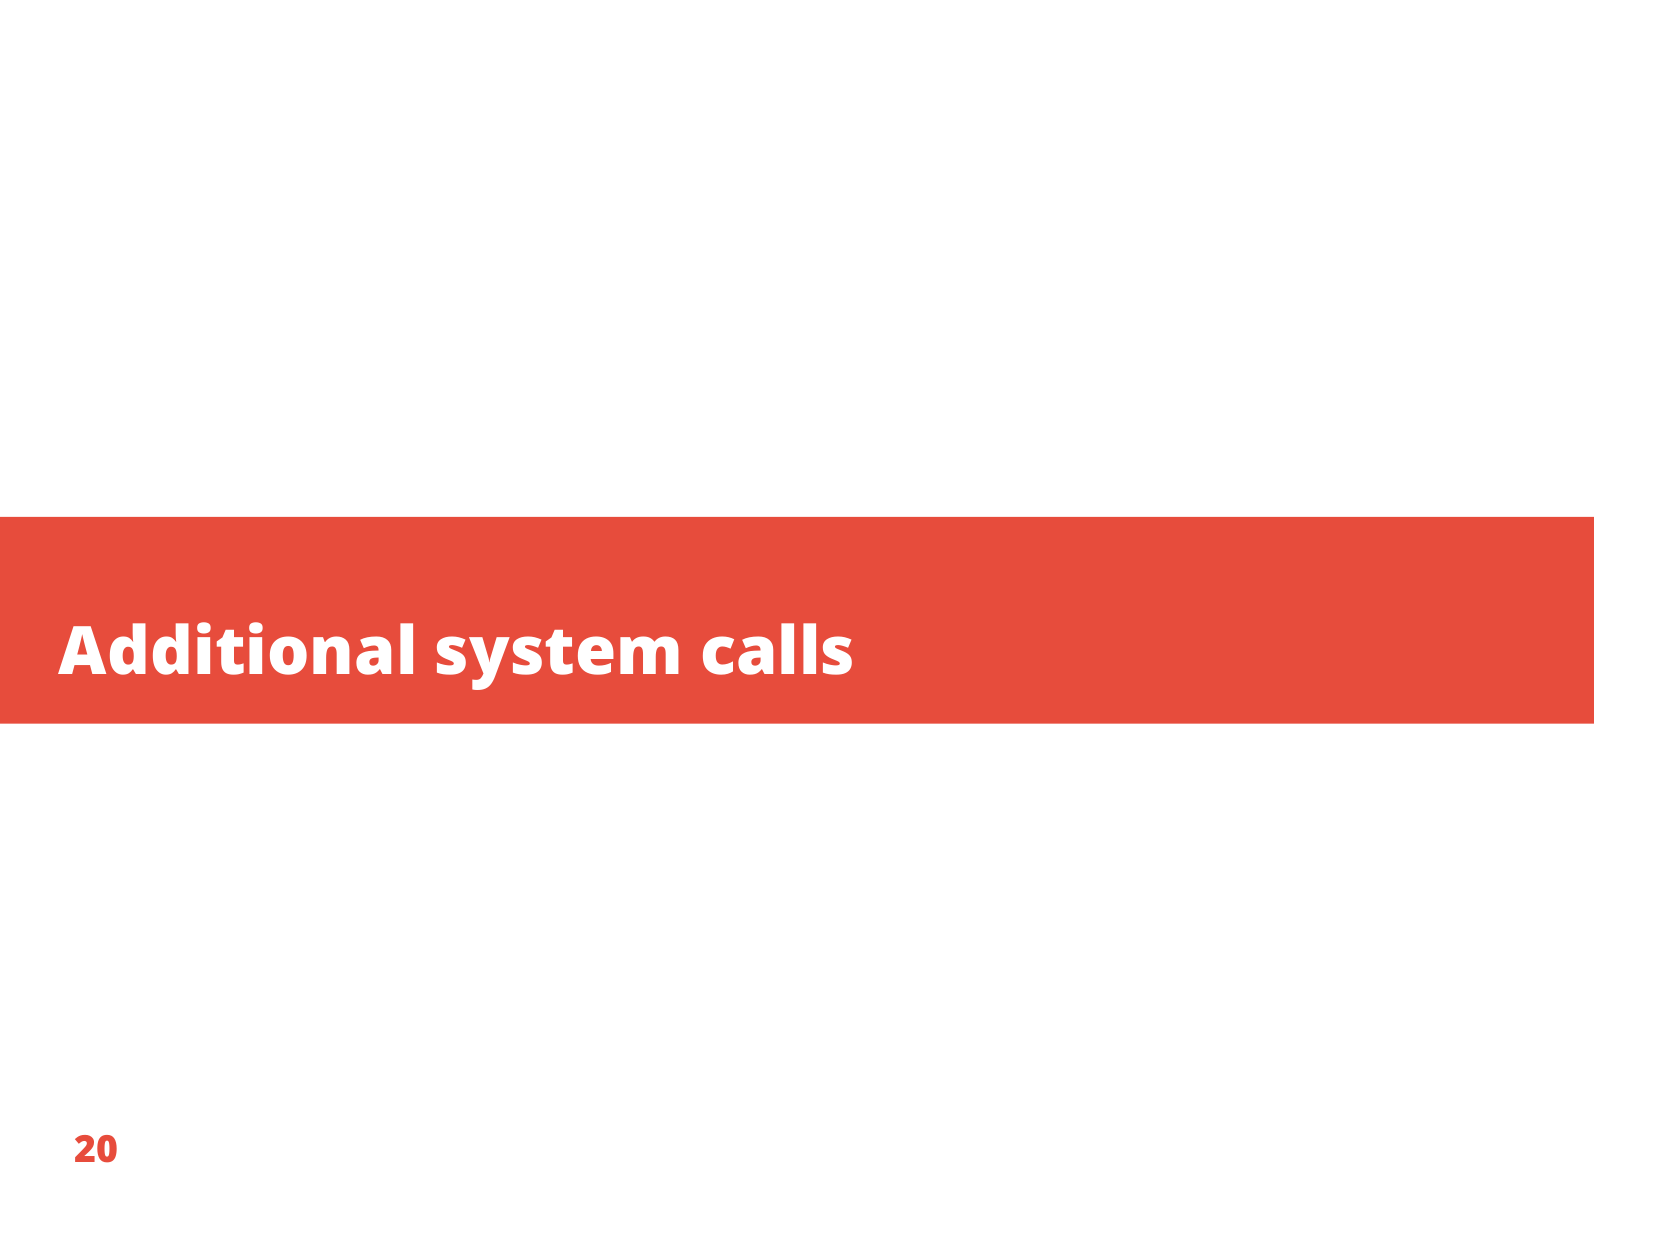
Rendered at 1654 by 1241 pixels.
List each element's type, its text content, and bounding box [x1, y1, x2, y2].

title Additional system calls [58, 546, 1594, 695]
